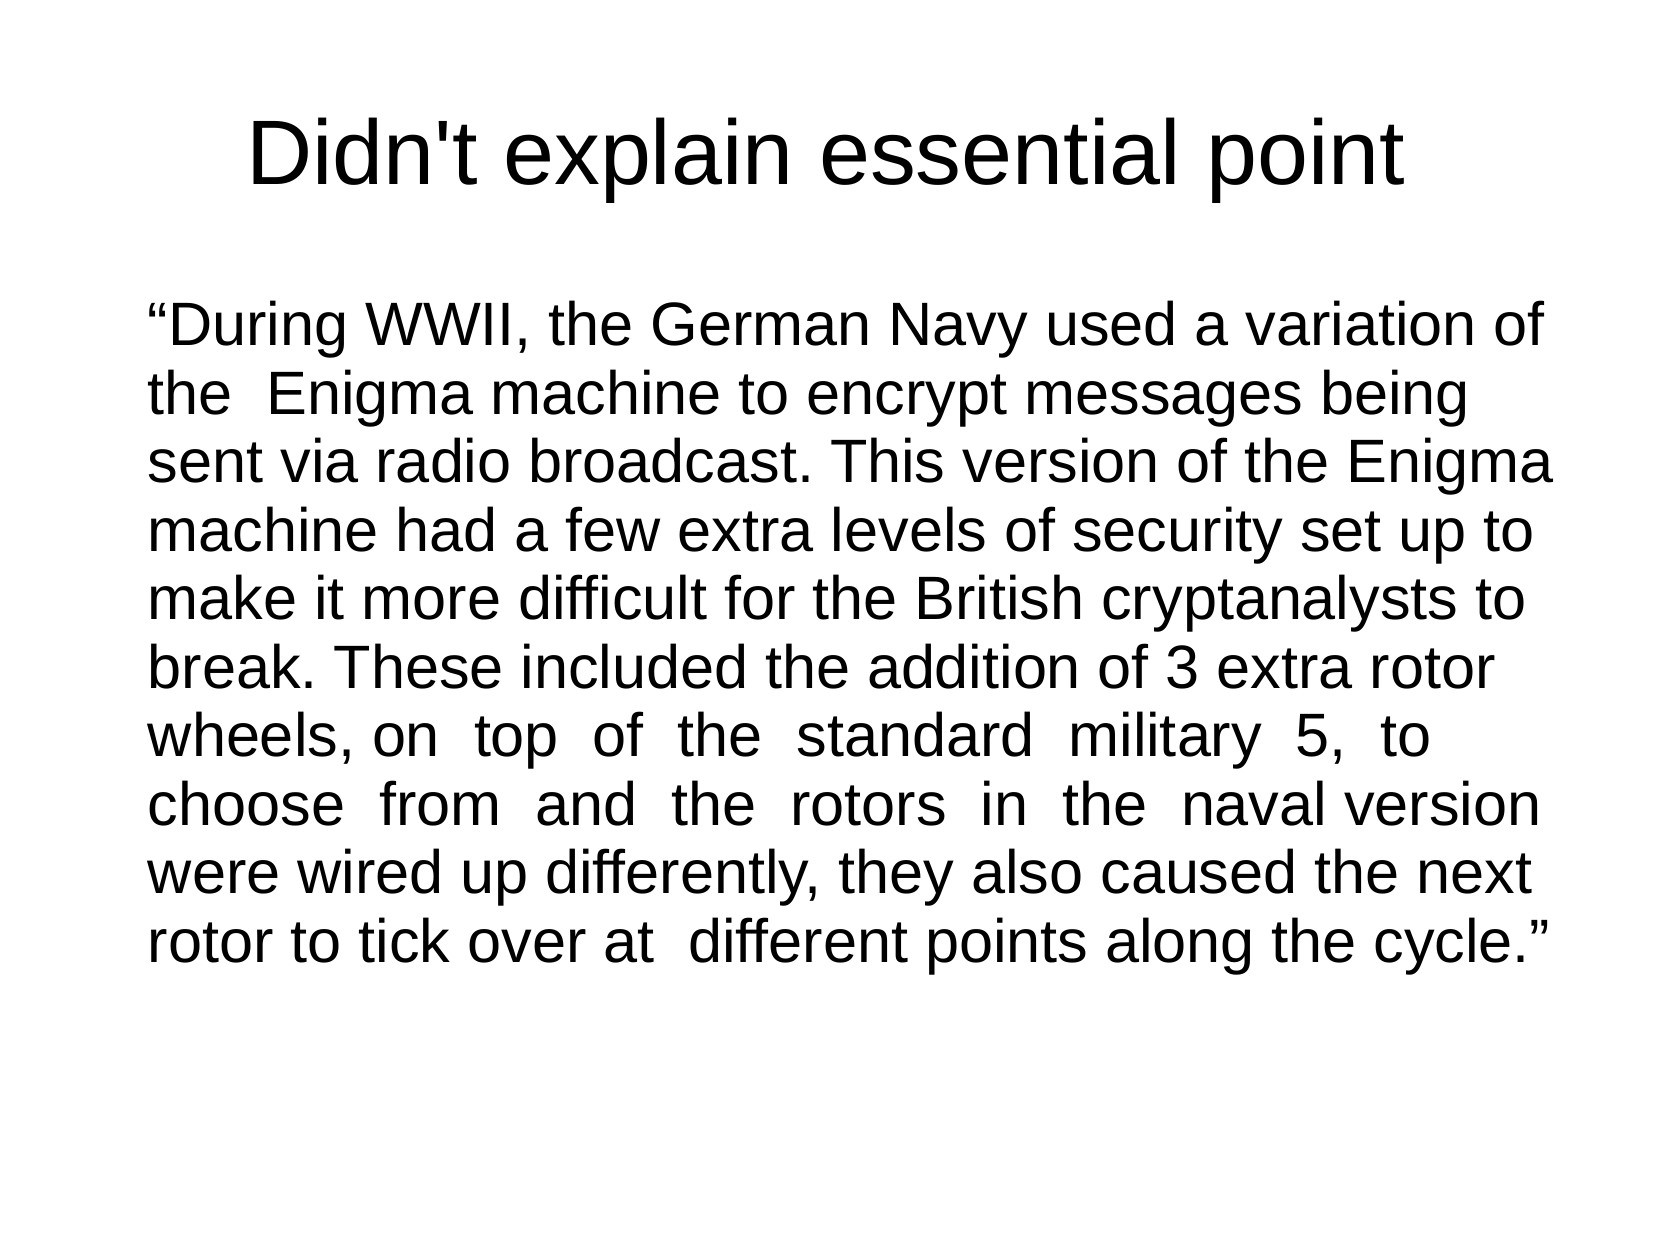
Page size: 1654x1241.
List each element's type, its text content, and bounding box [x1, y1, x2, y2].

title Didn't explain essential point [82, 49, 1571, 257]
list “During WWII, the German Navy used a variation of the Enigma machine to encrypt messages being sent via radio broadcast. This version of the Enigma machine had a few extra levels of security set up to make it more difficult for the British cryptanalysts to break. These included the addition of 3 extra rotor wheels, on top of the standard military 5, to choose from and the rotors in the naval version were wired up differently, they also caused the next rotor to tick over at different points along the cycle.” [82, 290, 1571, 1010]
